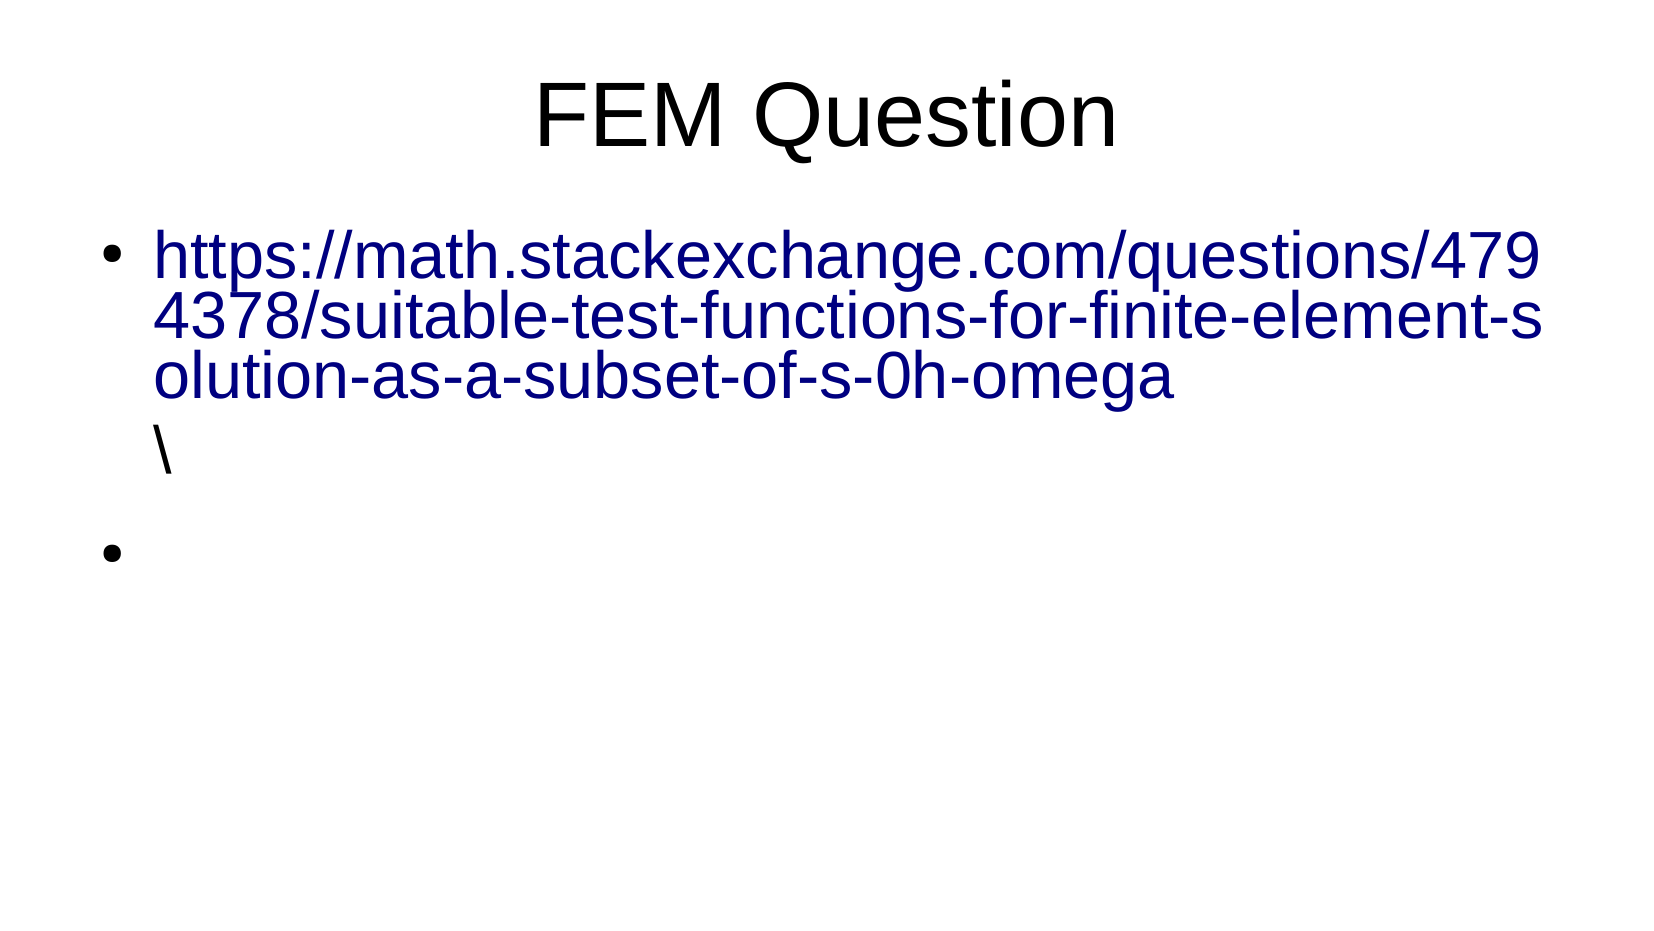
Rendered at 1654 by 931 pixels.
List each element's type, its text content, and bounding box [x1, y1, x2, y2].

list https://math.stackexchange.com/questions/4794378/suitable-test-functions-for-finite-element-solution-as-a-subset-of-s-0h-omega\ [82, 217, 1571, 758]
title FEM Question [82, 37, 1571, 193]
